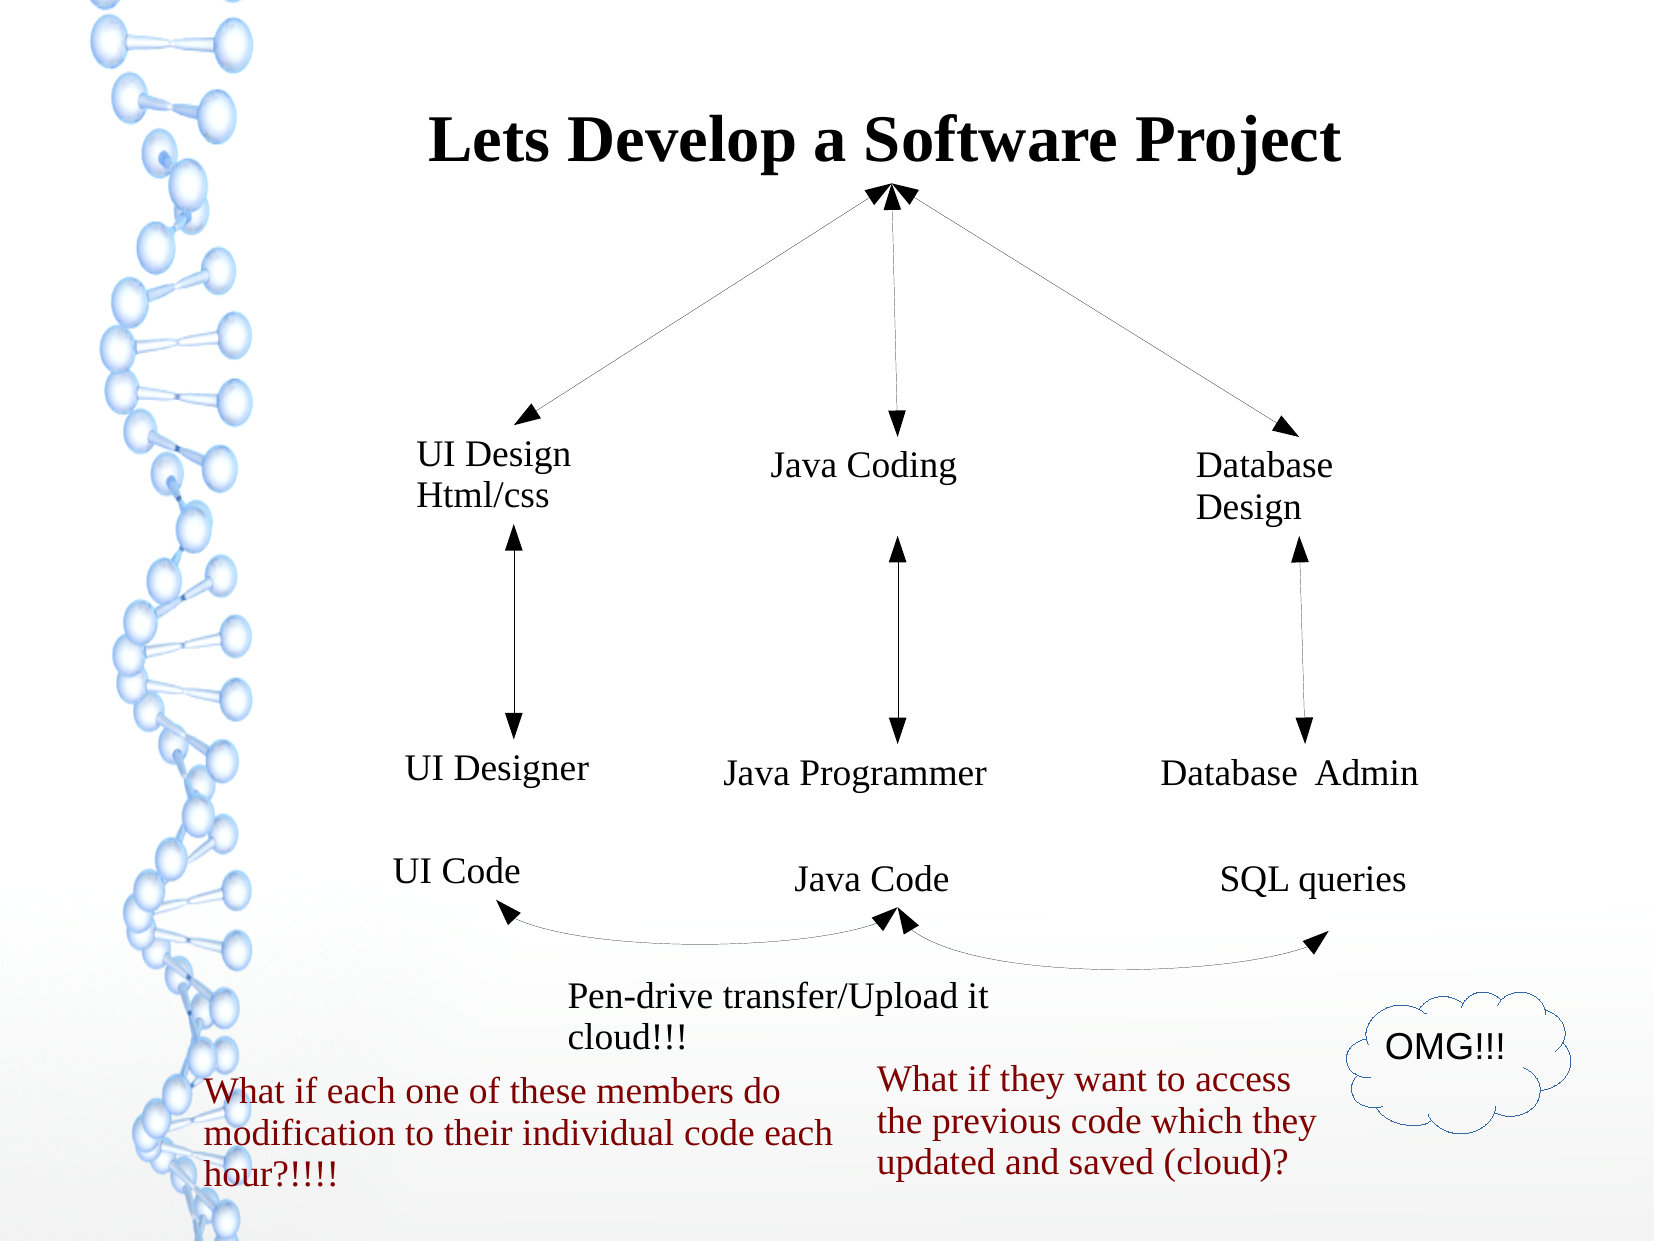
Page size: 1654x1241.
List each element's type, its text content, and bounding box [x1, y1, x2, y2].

text_box UI Designer [389, 739, 638, 839]
text_box Pen-drive transfer/Upload it cloud!!! [552, 967, 1097, 1062]
text_box OMG!!! [1370, 1017, 1524, 1075]
text_box Java Programmer [708, 744, 1087, 804]
text_box Java Code [779, 850, 1016, 908]
text_box Database Admin [1145, 744, 1465, 815]
text_box UI Code [377, 842, 615, 900]
text_box Database Design [1181, 437, 1418, 536]
text_box UI Design Html/css [401, 425, 626, 524]
text_box What if each one of these members do modification to their individual code each hour?!!!! [188, 1062, 862, 1205]
text_box Lets Develop a Software Project [413, 94, 1371, 184]
picture [0, 0, 1654, 1241]
text_box Java Coding [755, 437, 1040, 536]
text_box [1346, 992, 1571, 1134]
text_box SQL queries [1204, 850, 1453, 931]
text_box What if they want to access the previous code which they updated and saved (cloud)? [862, 1050, 1335, 1232]
